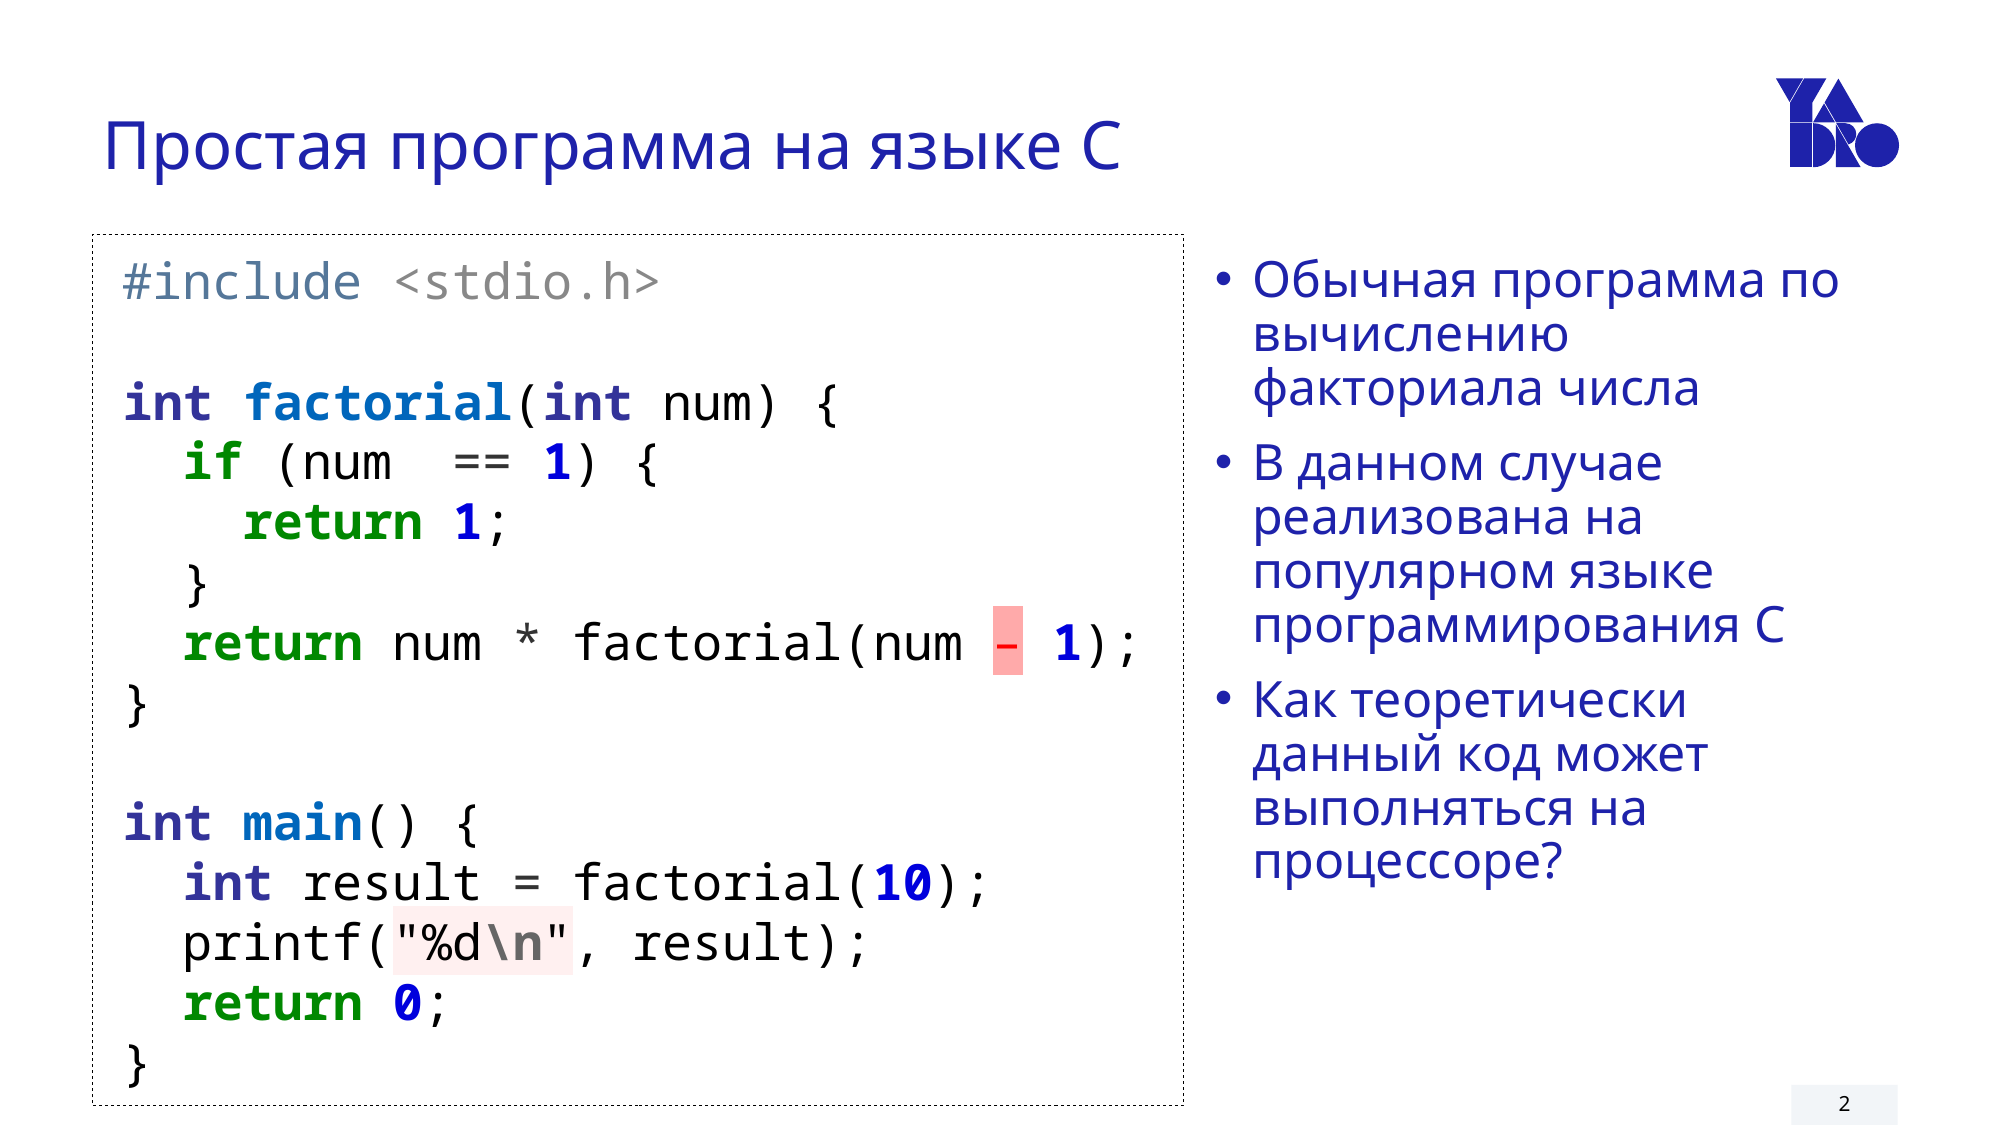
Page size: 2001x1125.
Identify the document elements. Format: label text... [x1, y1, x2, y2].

text_box #include <stdio.h> int factorial(int num) { if (num == 1) { return 1; } return num * factorial(num – 1); } int main() { int result = factorial(10); printf("%d\n", result); return 0; } [92, 234, 1184, 1106]
list Обычная программа по вычислению факториала числа В данном случае реализована на популярном языке программирования C Как теоретически данный код может выполняться на процессоре? [1214, 254, 1852, 1047]
title Простая программа на языке C [102, 109, 1646, 205]
